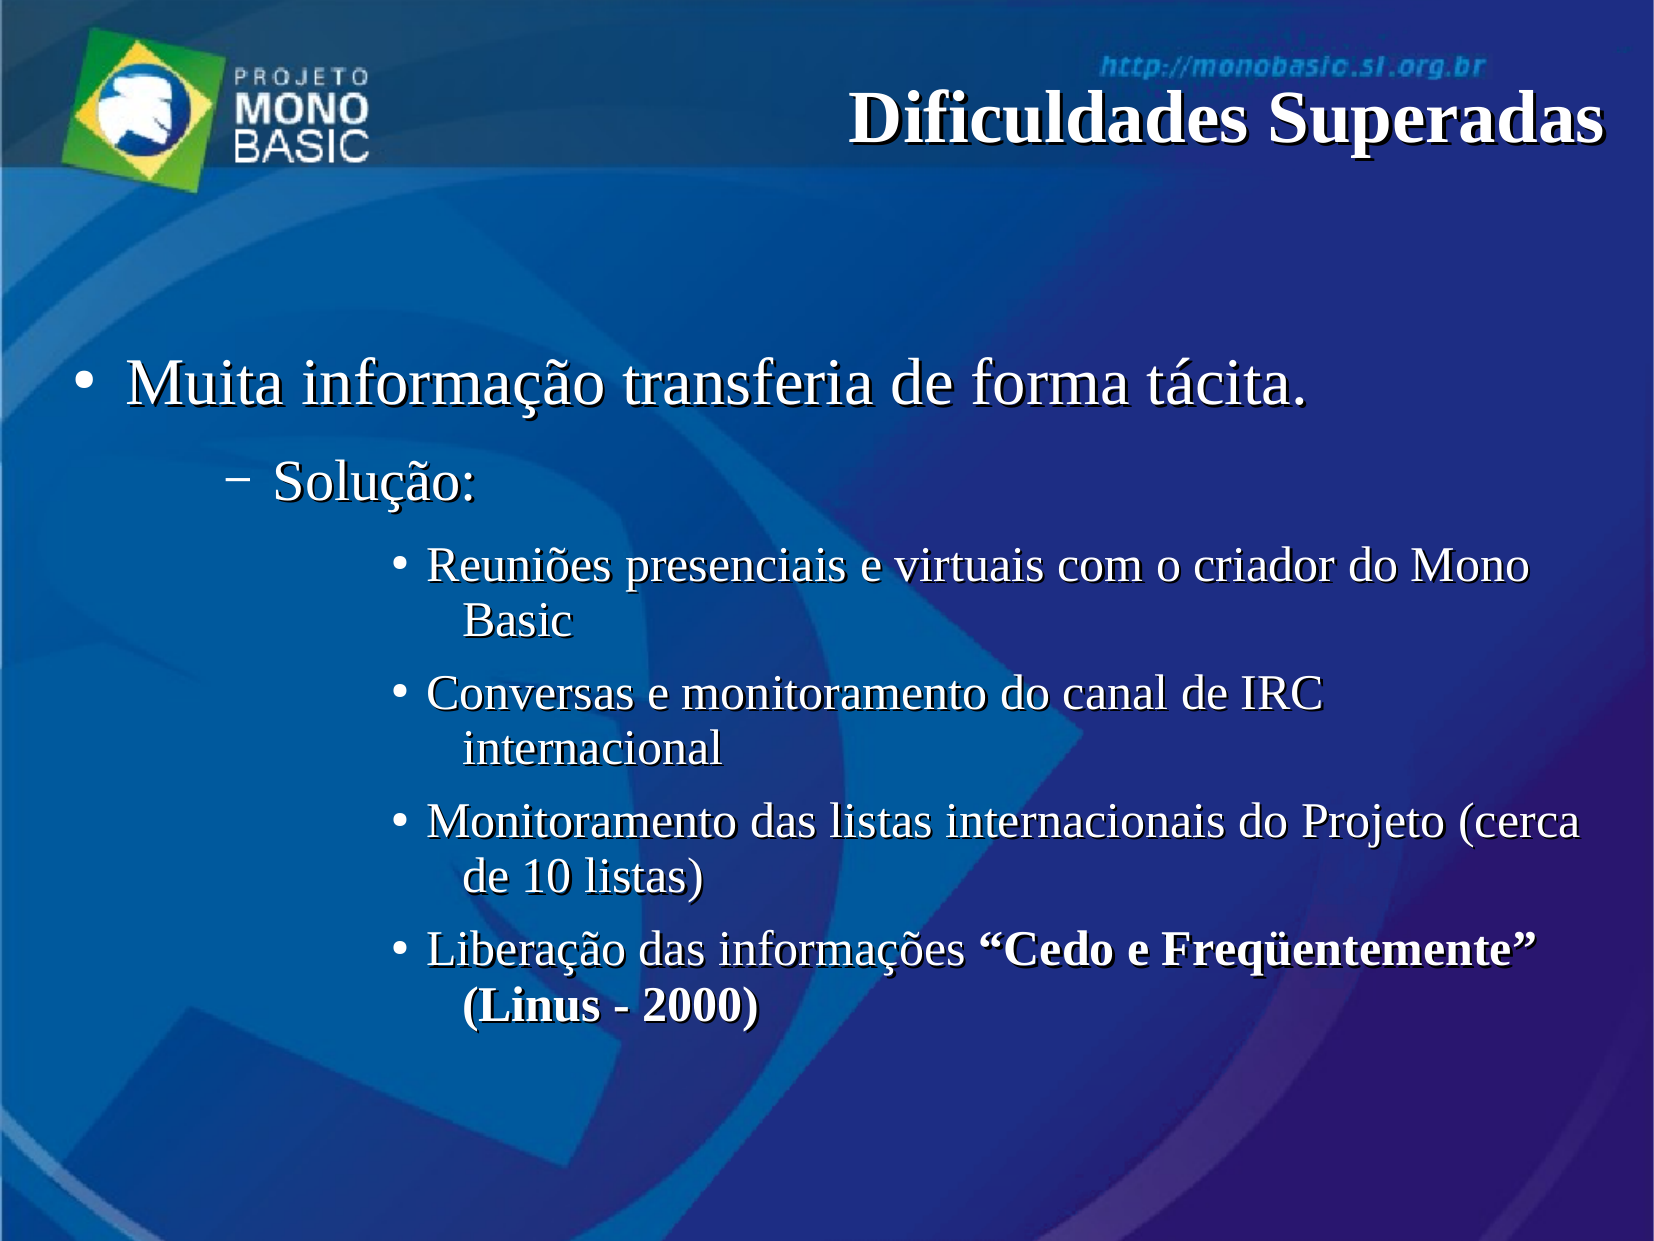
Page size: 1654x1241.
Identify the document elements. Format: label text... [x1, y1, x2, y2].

picture [0, 0, 1654, 1241]
list Muita informação transferia de forma tácita. Solução: Reuniões presenciais e virtuais com o criador do Mono Basic Conversas e monitoramento do canal de IRC internacional Monitoramento das listas internacionais do Projeto (cerca de 10 listas) Liberação das informações “Cedo e Freqüentemente” (Linus - 2000) [36, 344, 1591, 1127]
title Dificuldades Superadas [222, 43, 1606, 191]
